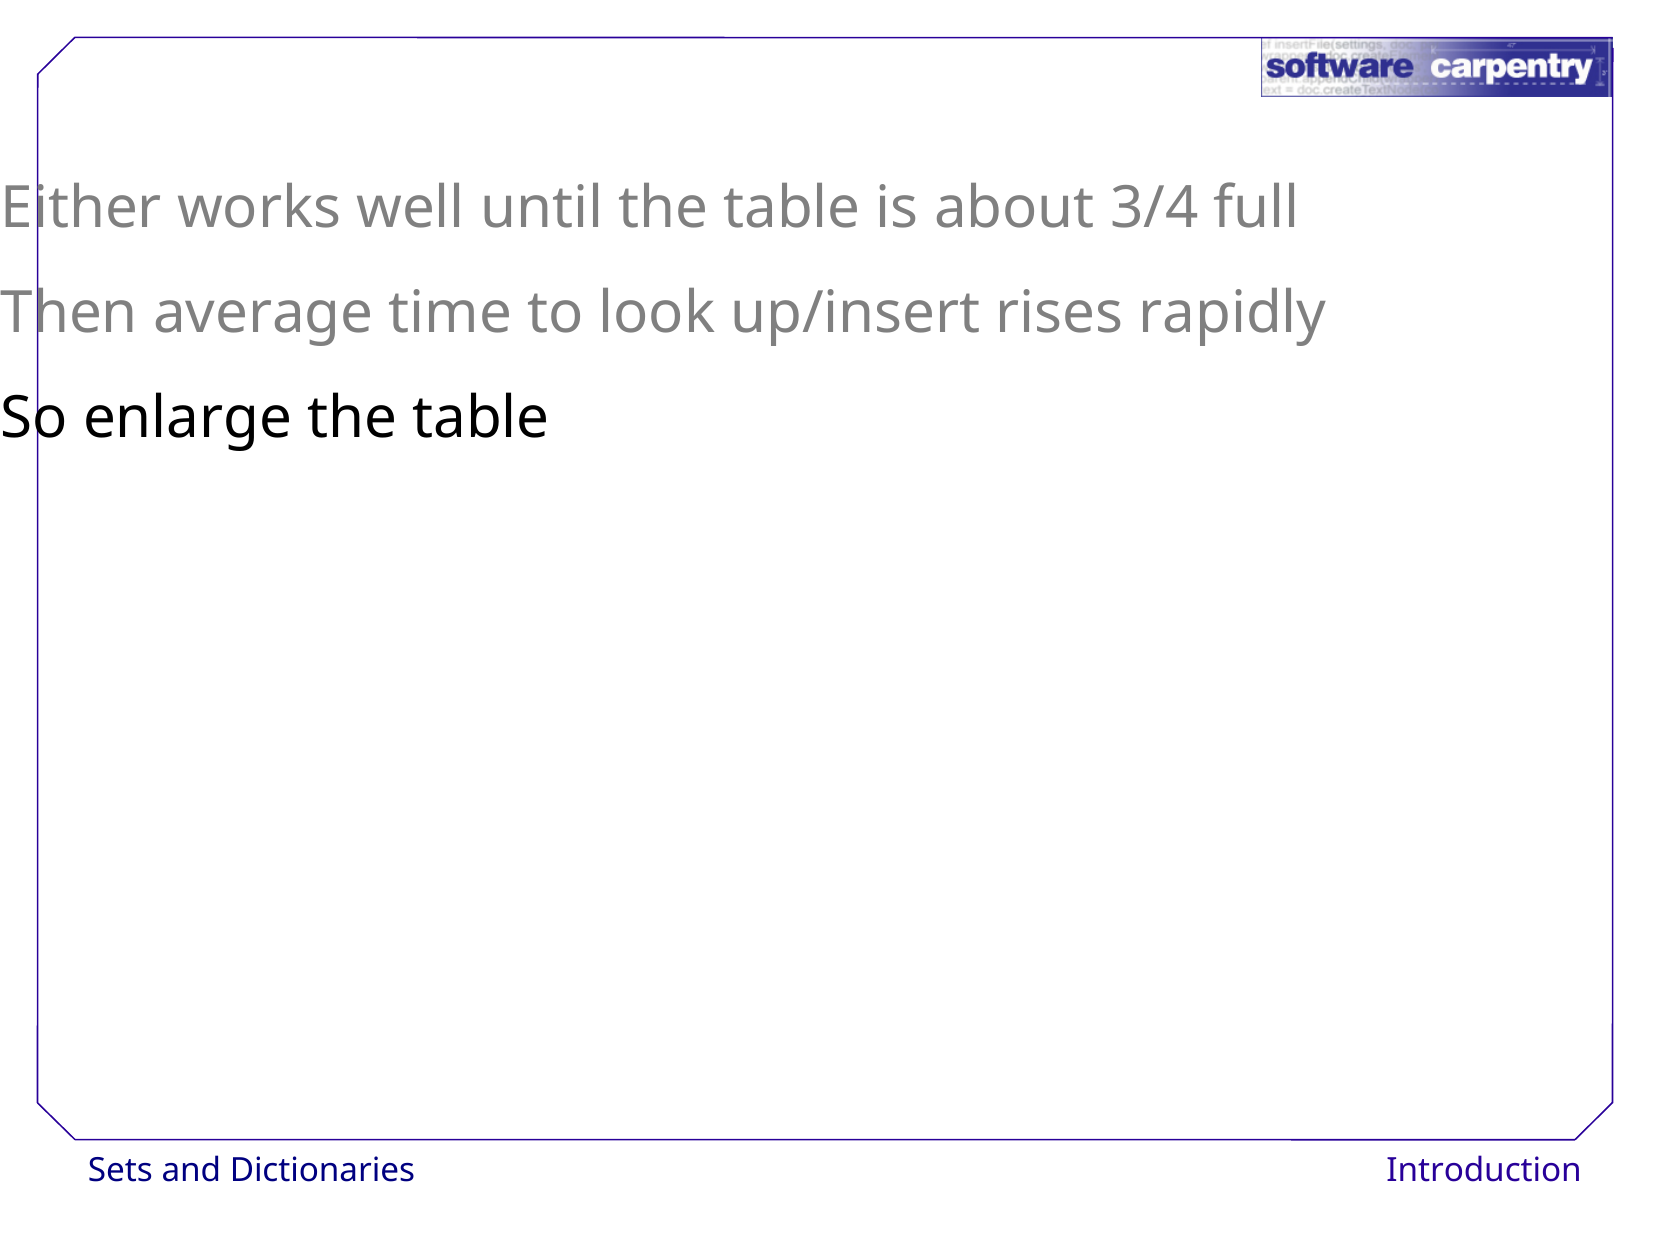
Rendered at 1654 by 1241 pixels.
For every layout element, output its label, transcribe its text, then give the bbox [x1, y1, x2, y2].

picture [1261, 39, 1613, 97]
text_box Either works well until the table is about 3/4 full Then average time to look up/insert rises rapidly So enlarge the table [0, 126, 1492, 458]
